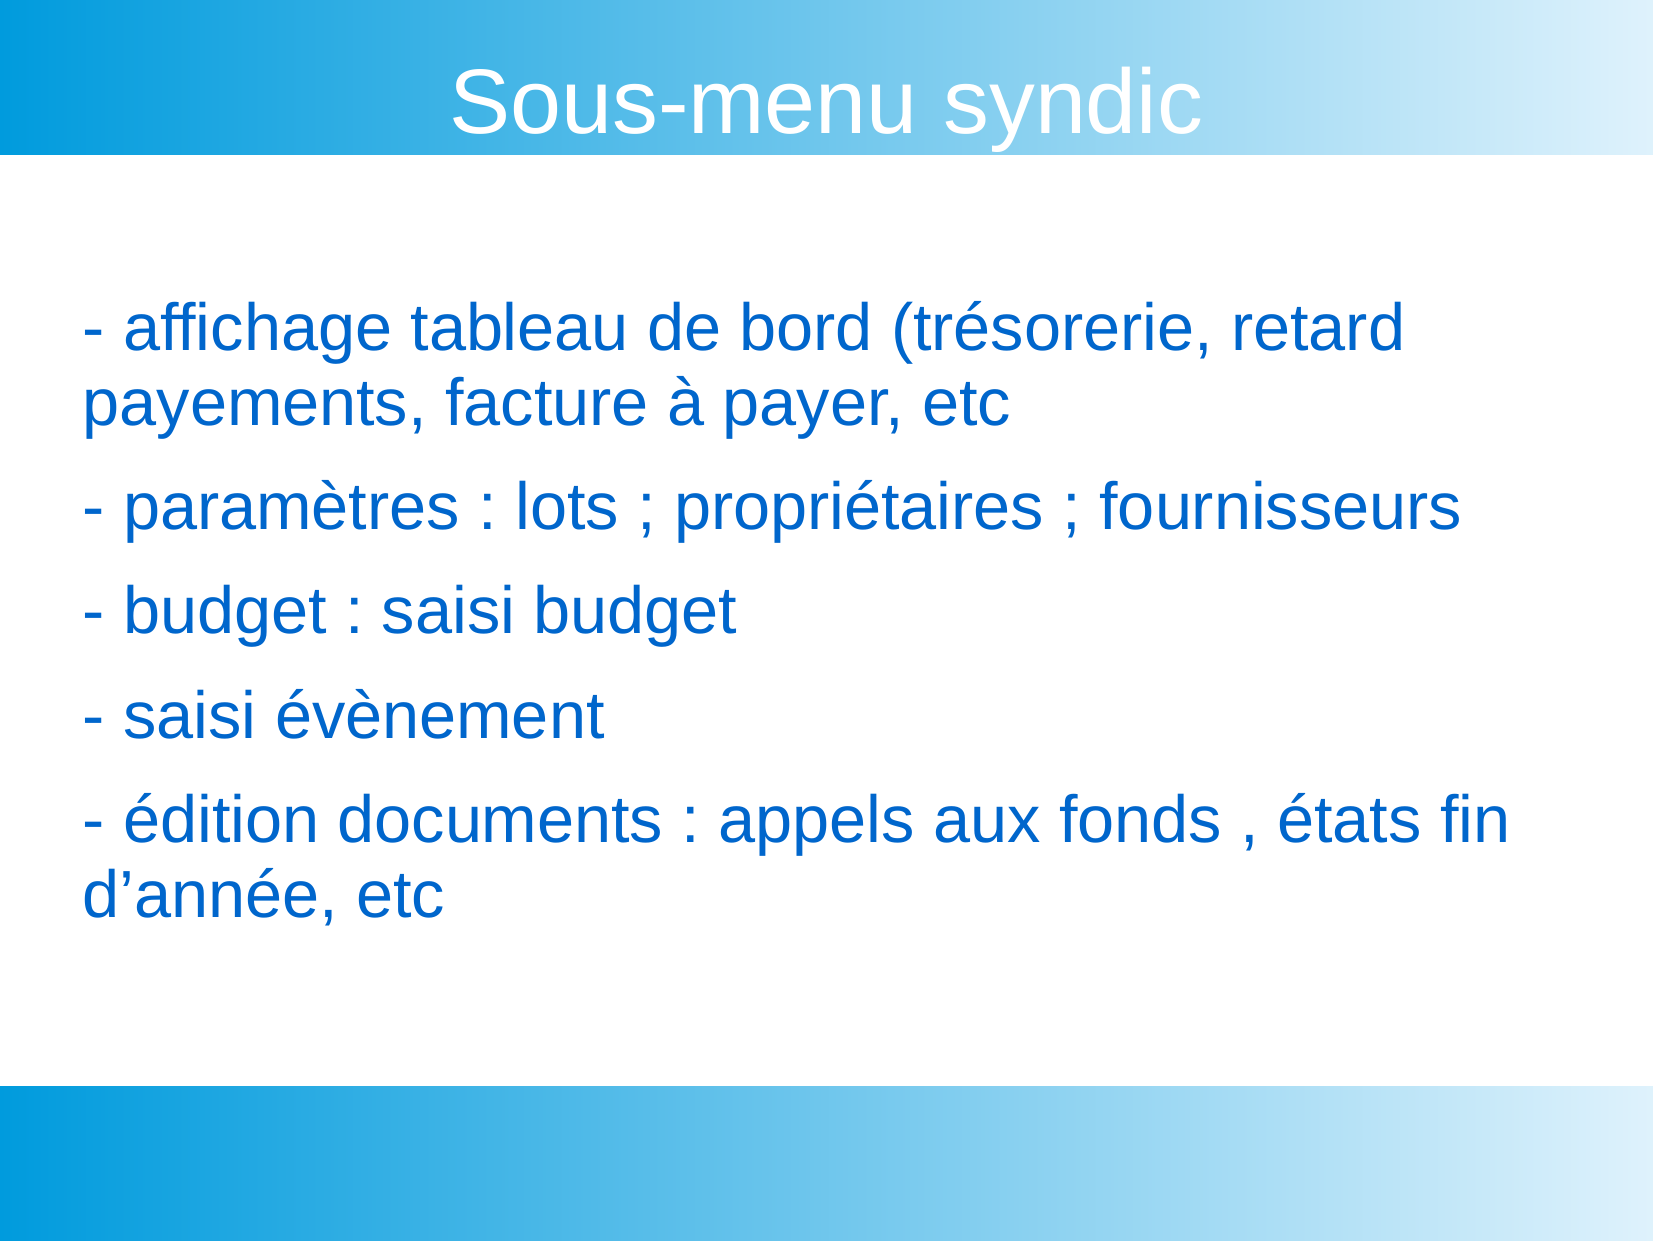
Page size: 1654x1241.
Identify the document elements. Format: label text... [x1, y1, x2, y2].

list - affichage tableau de bord (trésorerie, retard payements, facture à payer, etc - paramètres : lots ; propriétaires ; fournisseurs - budget : saisi budget - saisi évènement - édition documents : appels aux fonds , états fin d’année, etc [82, 290, 1571, 1010]
title Sous-menu syndic [82, 49, 1571, 155]
